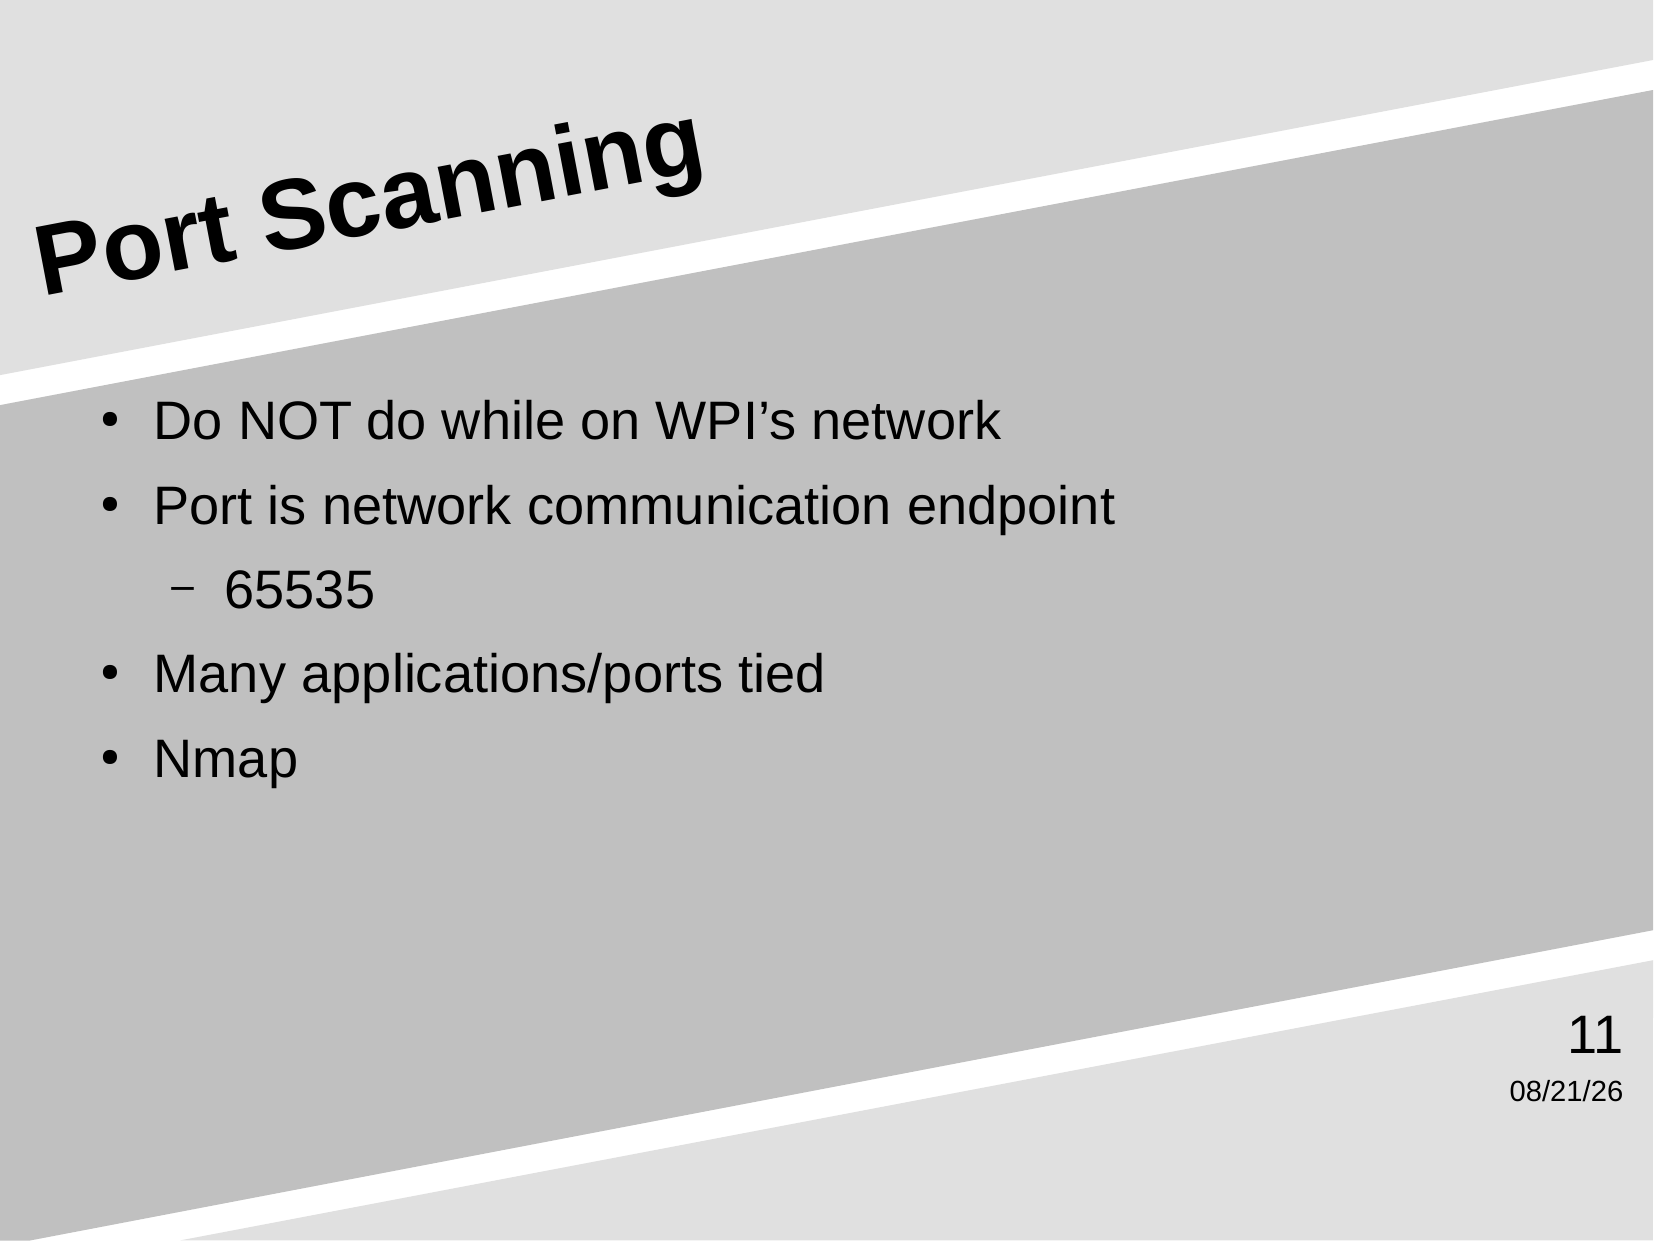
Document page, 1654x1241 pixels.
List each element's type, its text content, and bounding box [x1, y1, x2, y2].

list Do NOT do while on WPI’s network Port is network communication endpoint 65535 Many applications/ports tied Nmap [82, 390, 1538, 1036]
title Port Scanning [17, 0, 1518, 365]
